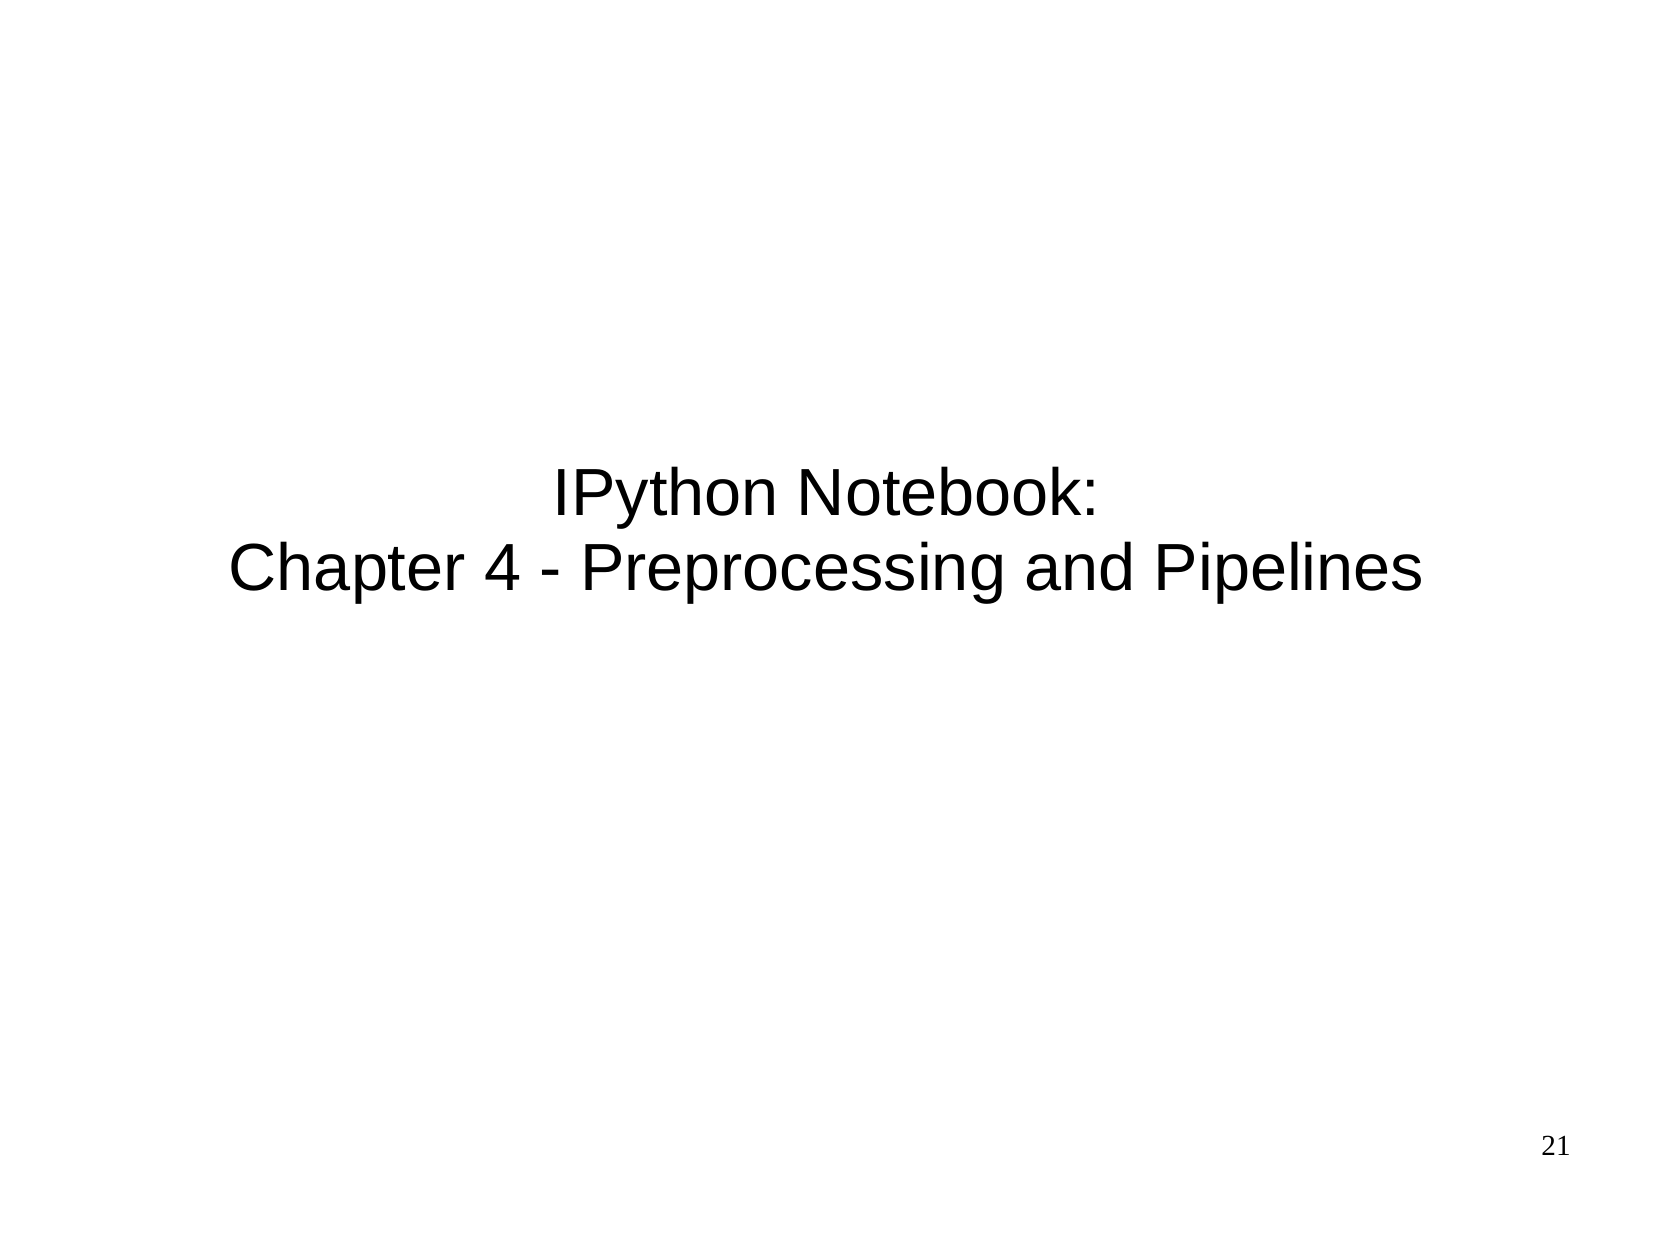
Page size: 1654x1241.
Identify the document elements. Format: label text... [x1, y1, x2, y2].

text_box IPython Notebook: Chapter 4 - Preprocessing and Pipelines [82, 49, 1571, 1010]
